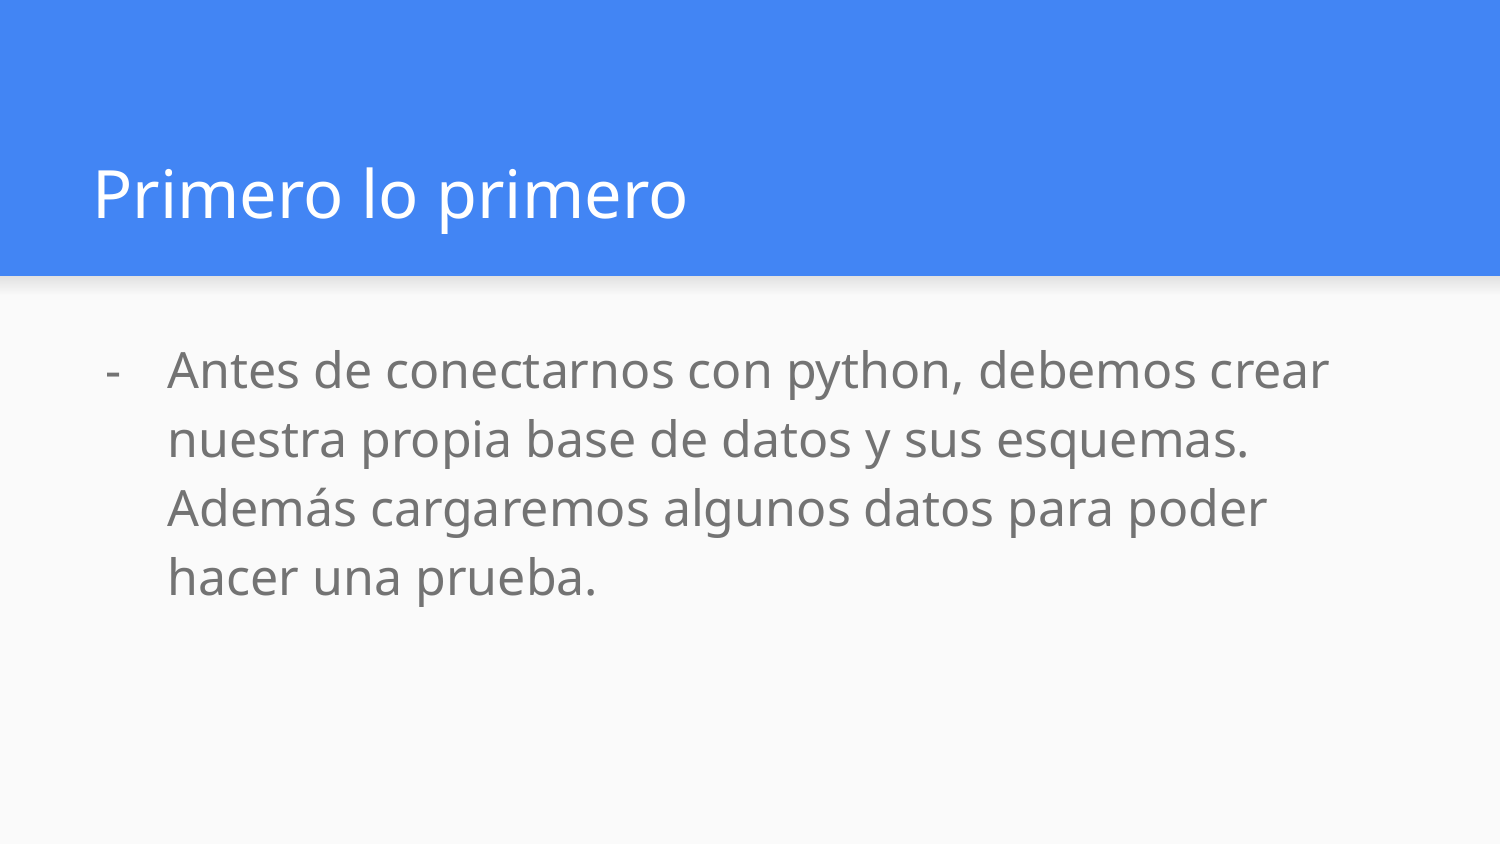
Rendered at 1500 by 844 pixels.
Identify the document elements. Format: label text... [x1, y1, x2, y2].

list Antes de conectarnos con python, debemos crear nuestra propia base de datos y sus esquemas. Además cargaremos algunos datos para poder hacer una prueba. [77, 314, 1427, 760]
title Primero lo primero [77, 121, 1427, 248]
